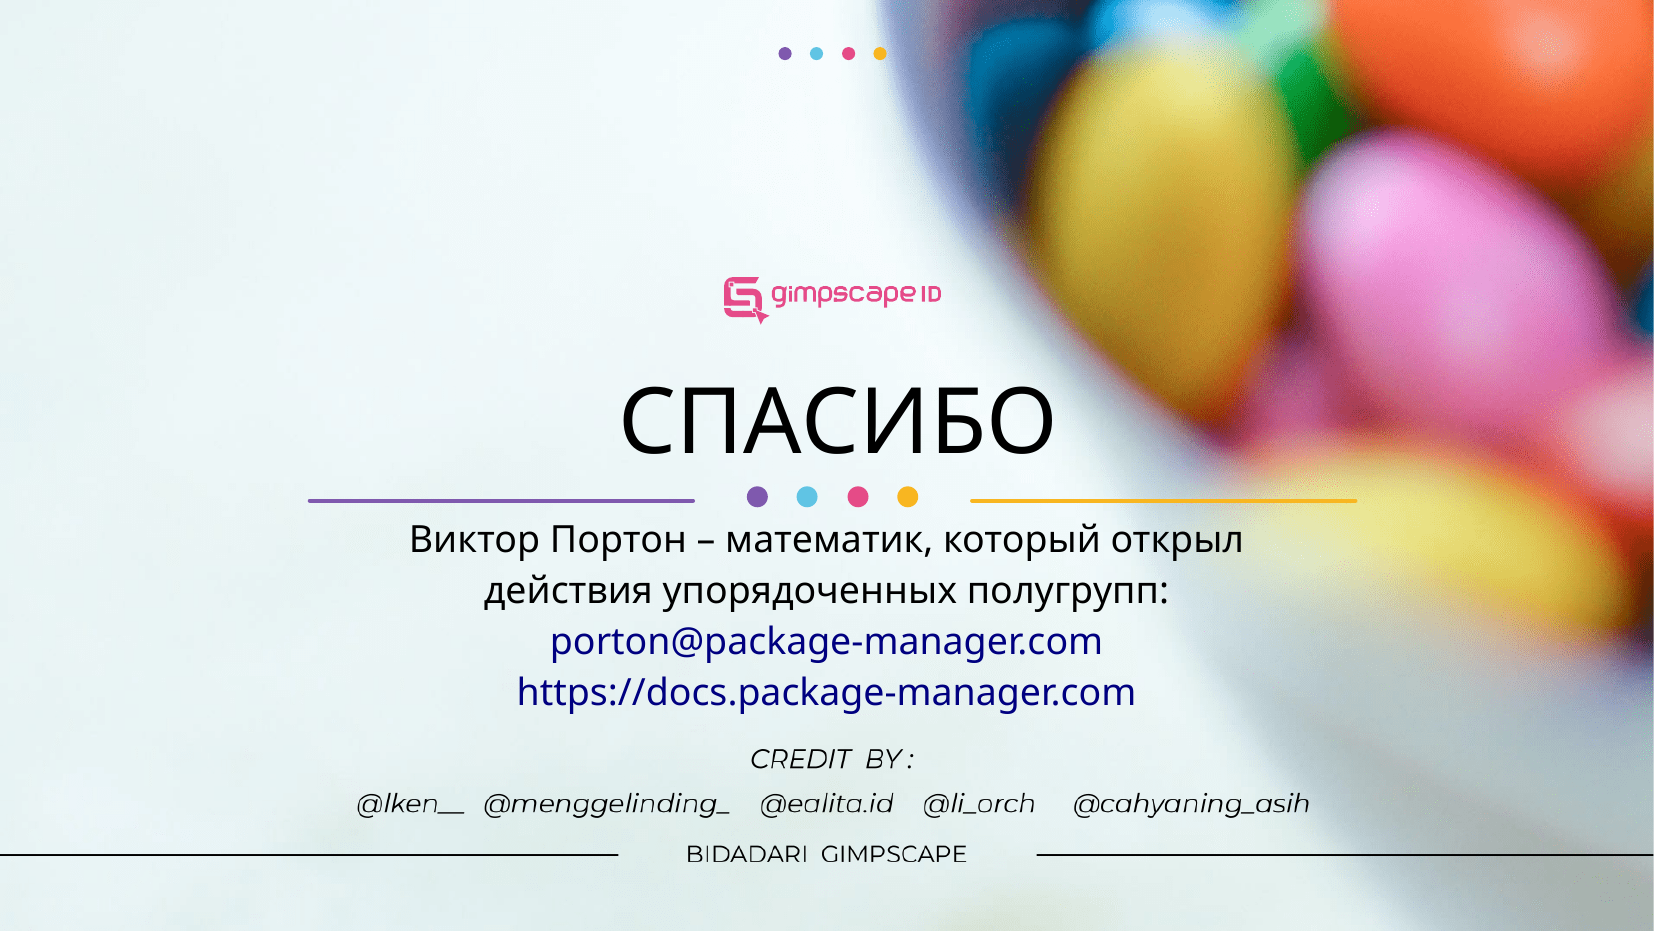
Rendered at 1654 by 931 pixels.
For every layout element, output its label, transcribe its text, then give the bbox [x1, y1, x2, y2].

text_box Виктор Портон – математик, который открыл действия упорядоченных полугрупп: porton@package-manager.com https://docs.package-manager.com [797, 584, 857, 644]
text_box [746, 486, 768, 508]
text_box [847, 486, 869, 508]
text_box [884, 286, 898, 308]
text_box [724, 277, 759, 306]
text_box [897, 486, 919, 508]
text_box [771, 286, 787, 308]
title СПАСИБО [94, 340, 1583, 497]
text_box [778, 47, 792, 61]
text_box [842, 47, 856, 61]
text_box [928, 286, 941, 302]
text_box [796, 486, 818, 508]
text_box [724, 288, 770, 325]
text_box [849, 286, 865, 302]
text_box [873, 47, 887, 61]
text_box [866, 286, 882, 302]
text_box [818, 286, 848, 308]
text_box [809, 47, 824, 61]
text_box [921, 286, 925, 302]
text_box [794, 286, 816, 302]
picture [0, 0, 1654, 931]
text_box [900, 286, 917, 302]
